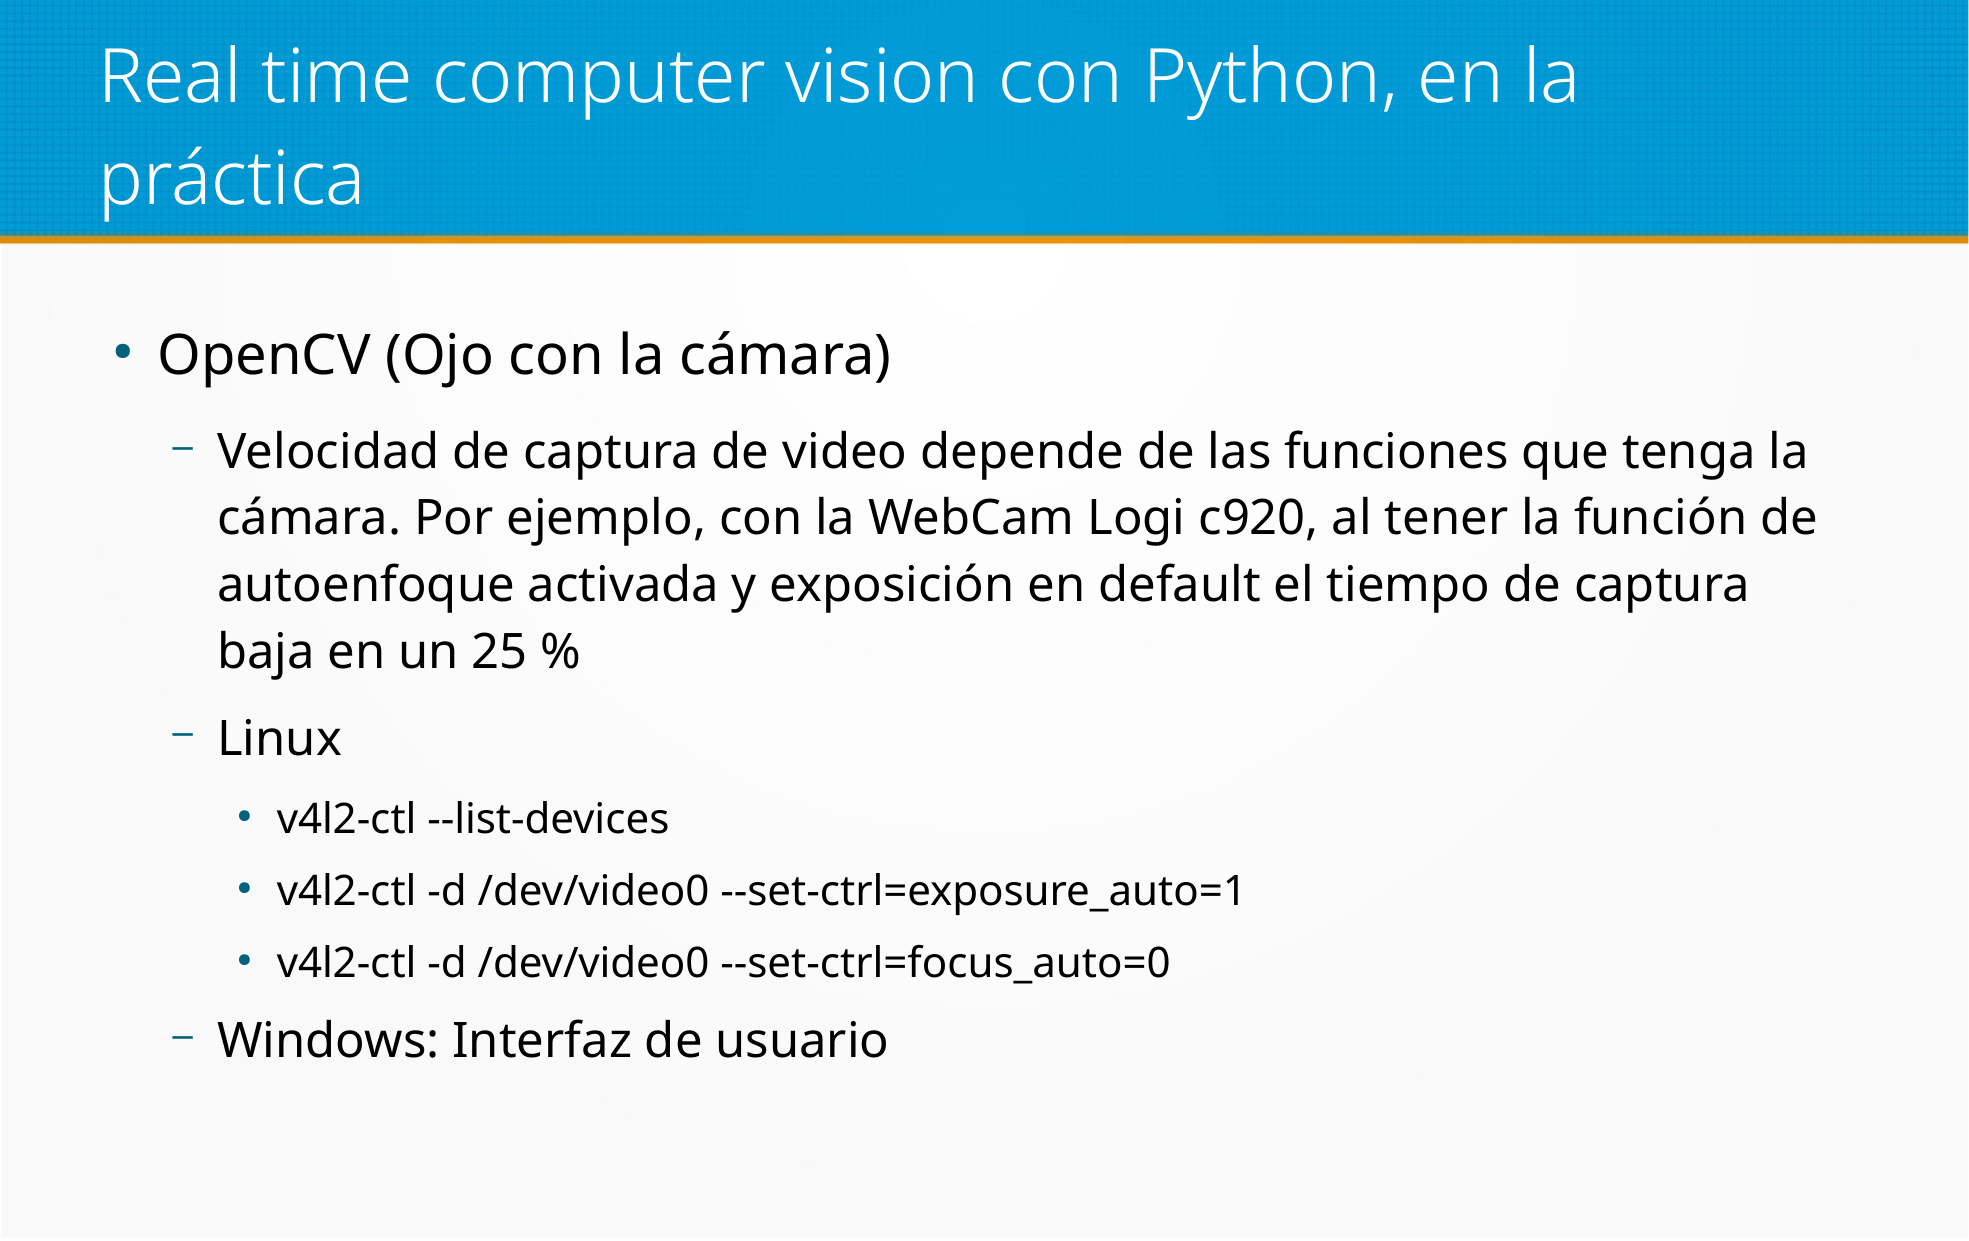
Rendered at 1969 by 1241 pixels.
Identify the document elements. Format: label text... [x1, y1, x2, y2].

title Real time computer vision con Python, en la práctica [98, 19, 1870, 227]
list OpenCV (Ojo con la cámara) Velocidad de captura de video depende de las funciones que tenga la cámara. Por ejemplo, con la WebCam Logi c920, al tener la función de autoenfoque activada y exposición en default el tiempo de captura baja en un 25 % Linux v4l2-ctl --list-devices v4l2-ctl -d /dev/video0 --set-ctrl=exposure_auto=1 v4l2-ctl -d /dev/video0 --set-ctrl=focus_auto=0 Windows: Interfaz de usuario [98, 315, 1861, 1081]
picture [0, 233, 1969, 1241]
